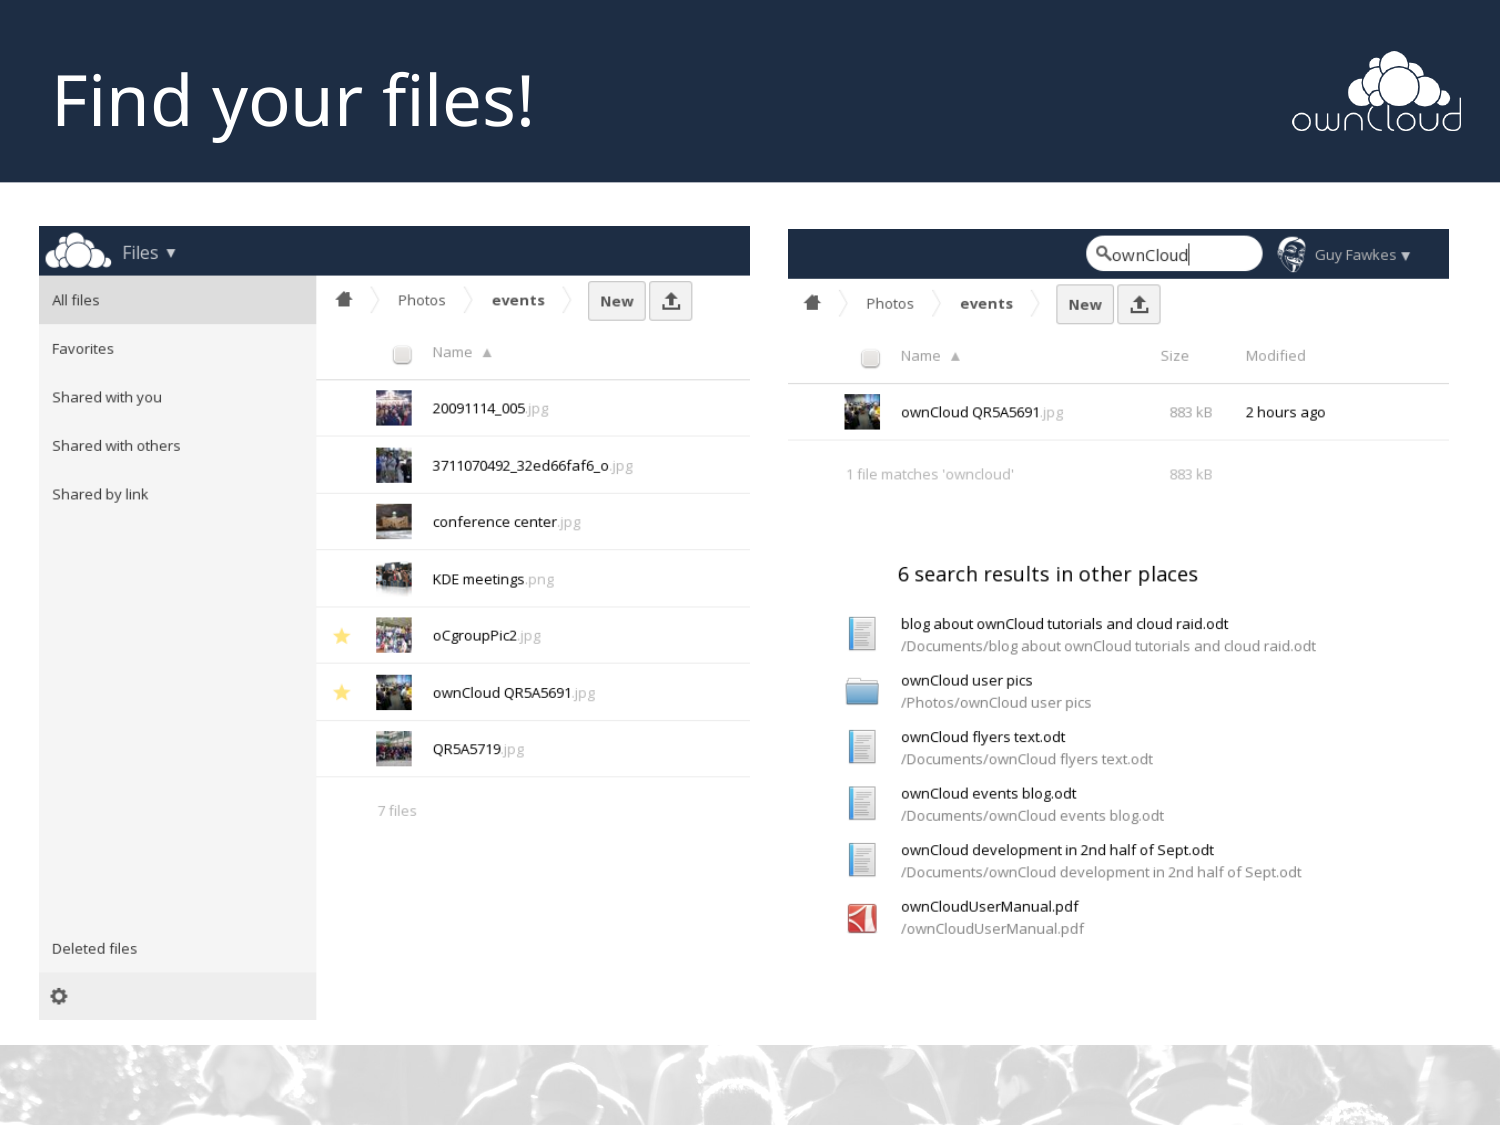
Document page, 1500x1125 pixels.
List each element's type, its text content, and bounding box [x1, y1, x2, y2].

picture [1292, 51, 1461, 131]
picture [788, 229, 1449, 1027]
text_box Find your files! [36, 0, 1250, 199]
picture [39, 226, 751, 1021]
picture [0, 1045, 1500, 1125]
